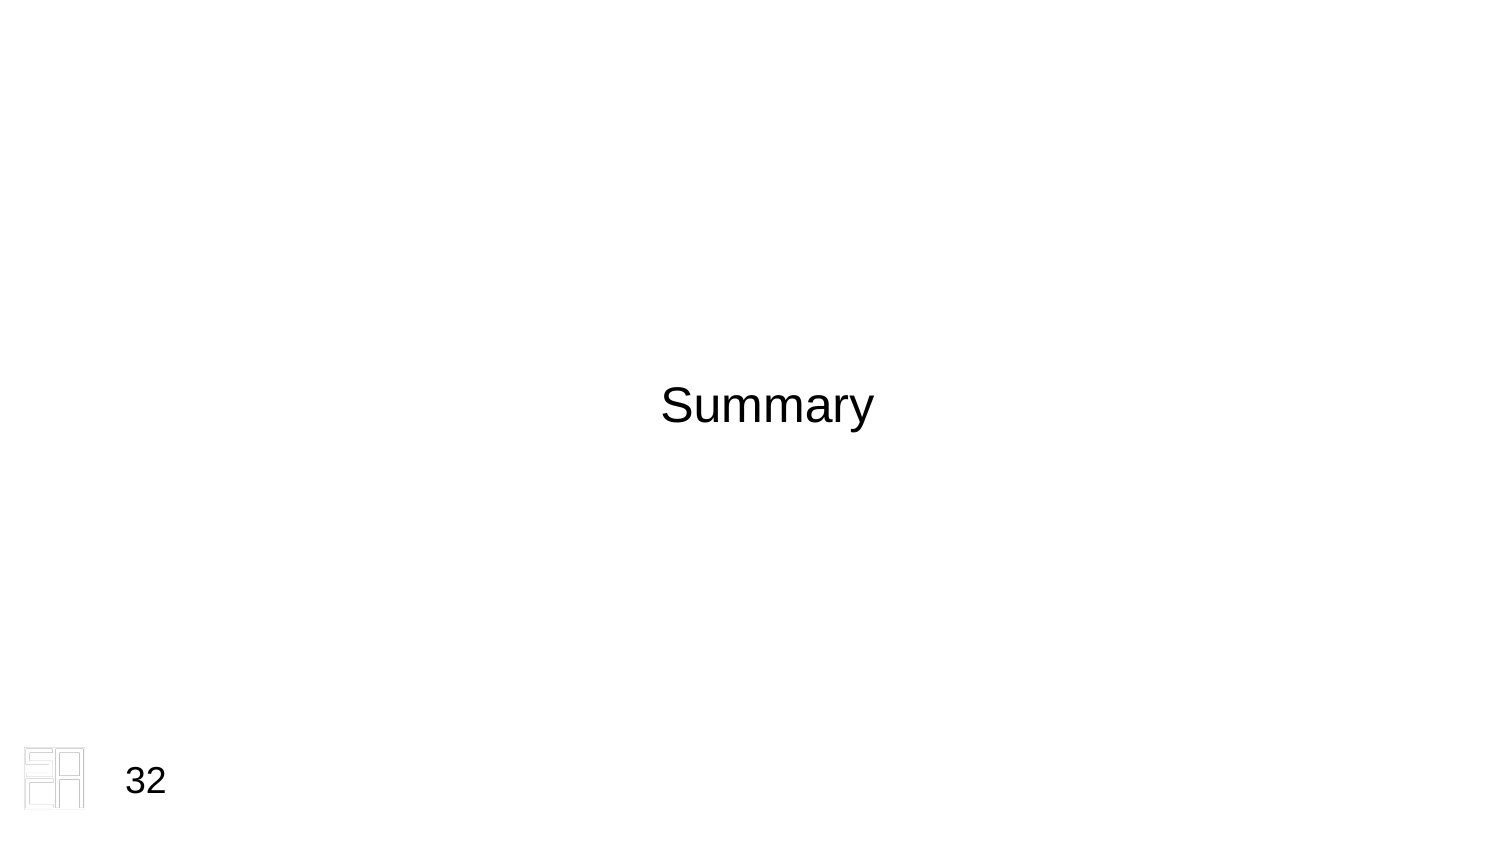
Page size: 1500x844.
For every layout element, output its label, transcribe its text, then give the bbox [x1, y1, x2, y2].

text_box Summary [88, 186, 1447, 620]
picture [23, 746, 86, 811]
